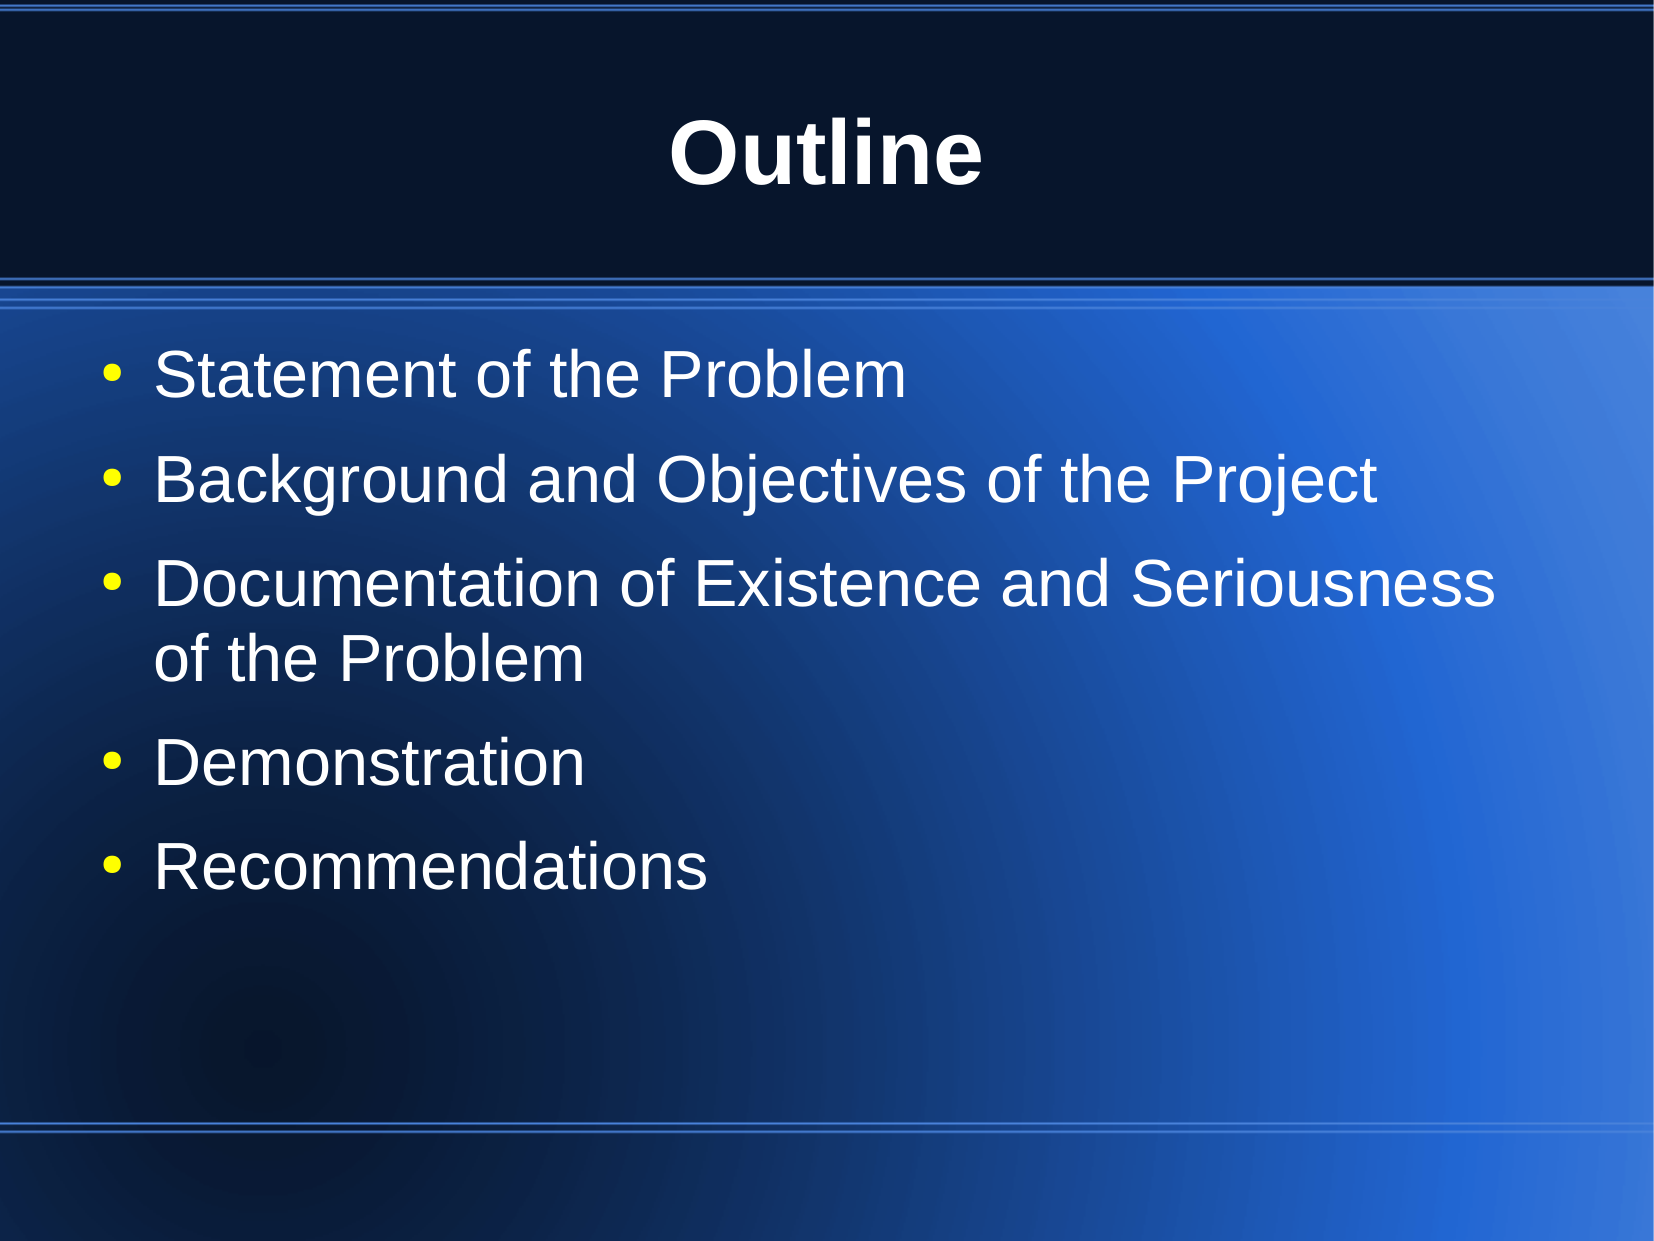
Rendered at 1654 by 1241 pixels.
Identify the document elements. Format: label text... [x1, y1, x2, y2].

list Statement of the Problem Background and Objectives of the Project Documentation of Existence and Seriousness of the Problem Demonstration Recommendations [82, 337, 1571, 1052]
title Outline [82, 49, 1571, 257]
picture [0, 0, 1654, 1241]
